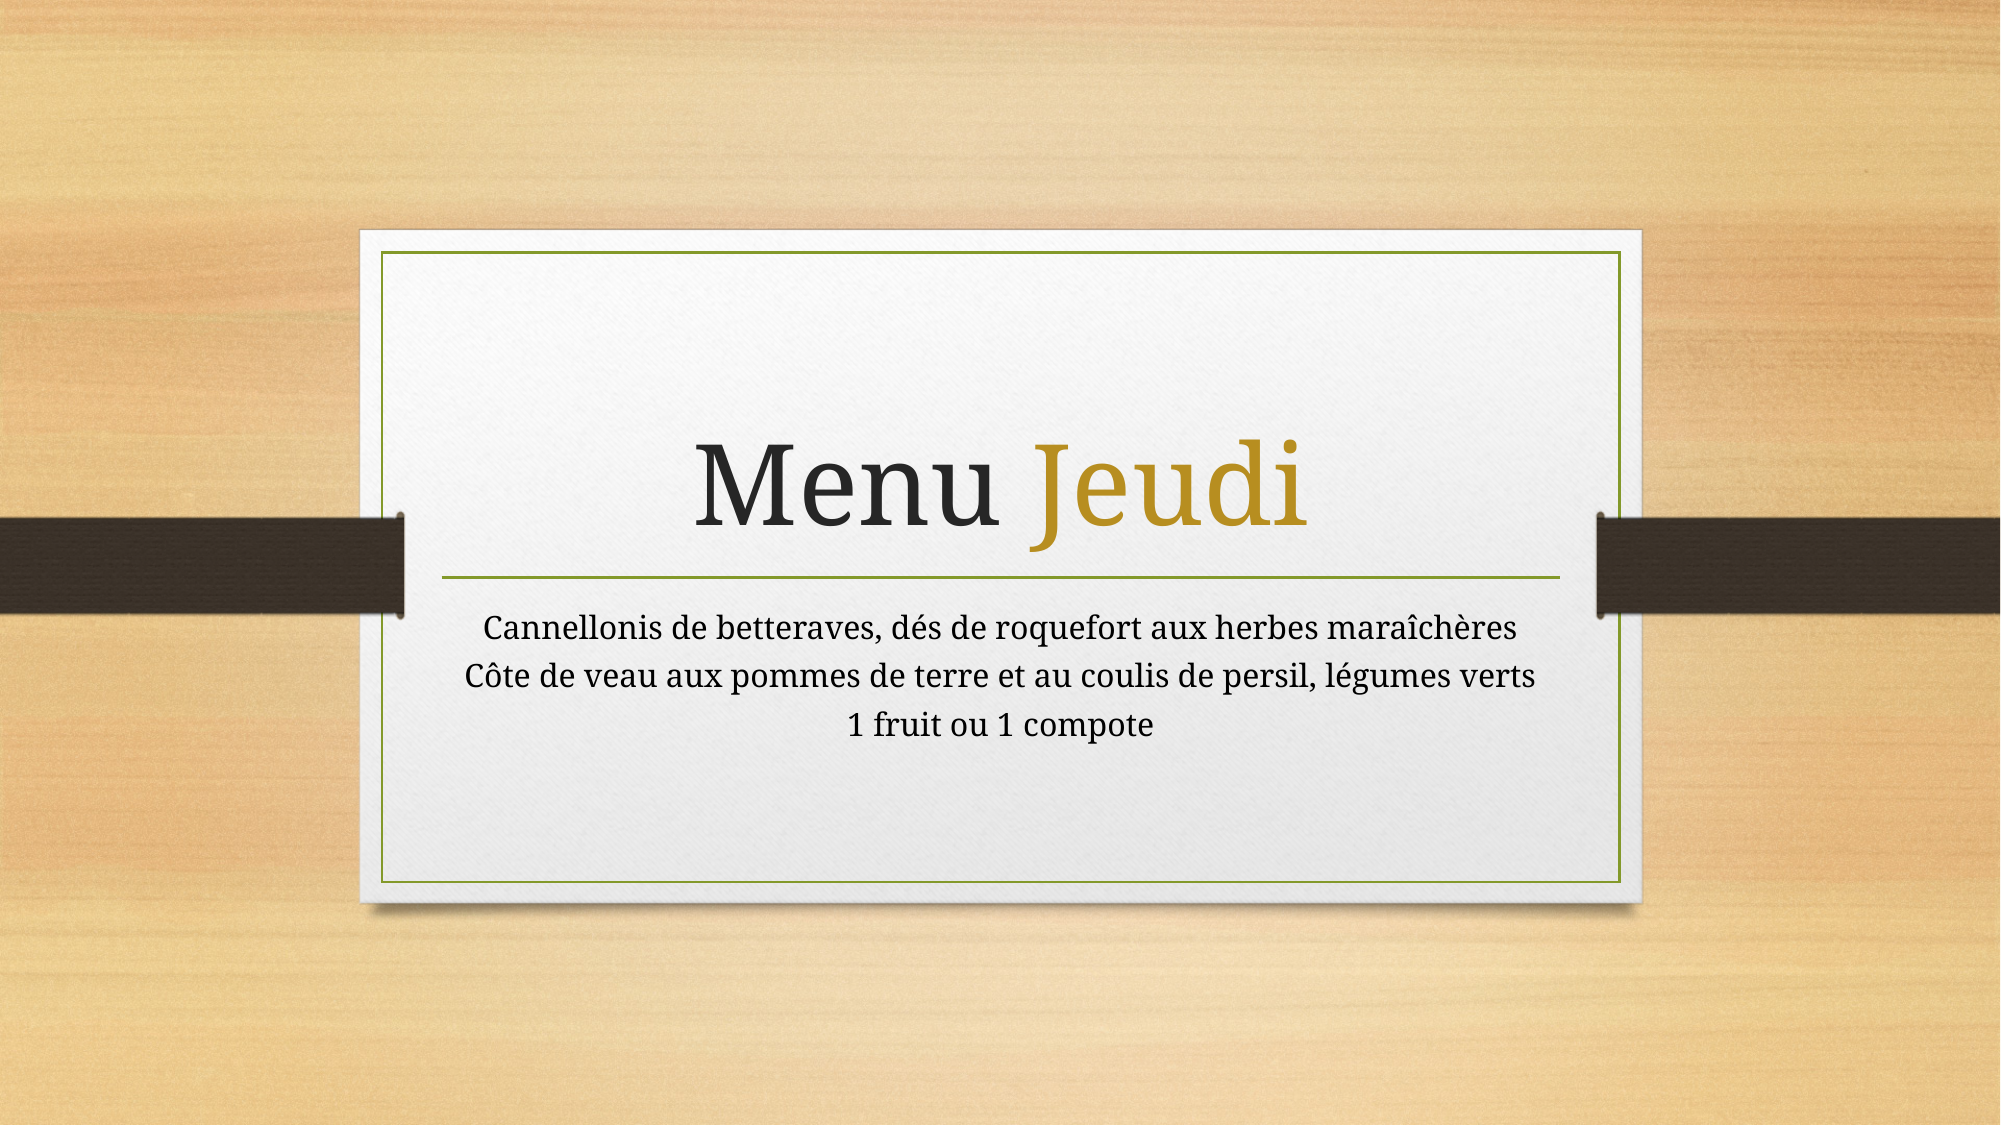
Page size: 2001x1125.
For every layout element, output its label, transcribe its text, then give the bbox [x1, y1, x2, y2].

subtitle Cannellonis de betteraves, dés de roquefort aux herbes maraîchères Côte de veau aux pommes de terre et au coulis de persil, légumes verts 1 fruit ou 1 compote [441, 600, 1560, 817]
title Menu Jeudi [441, 306, 1560, 556]
